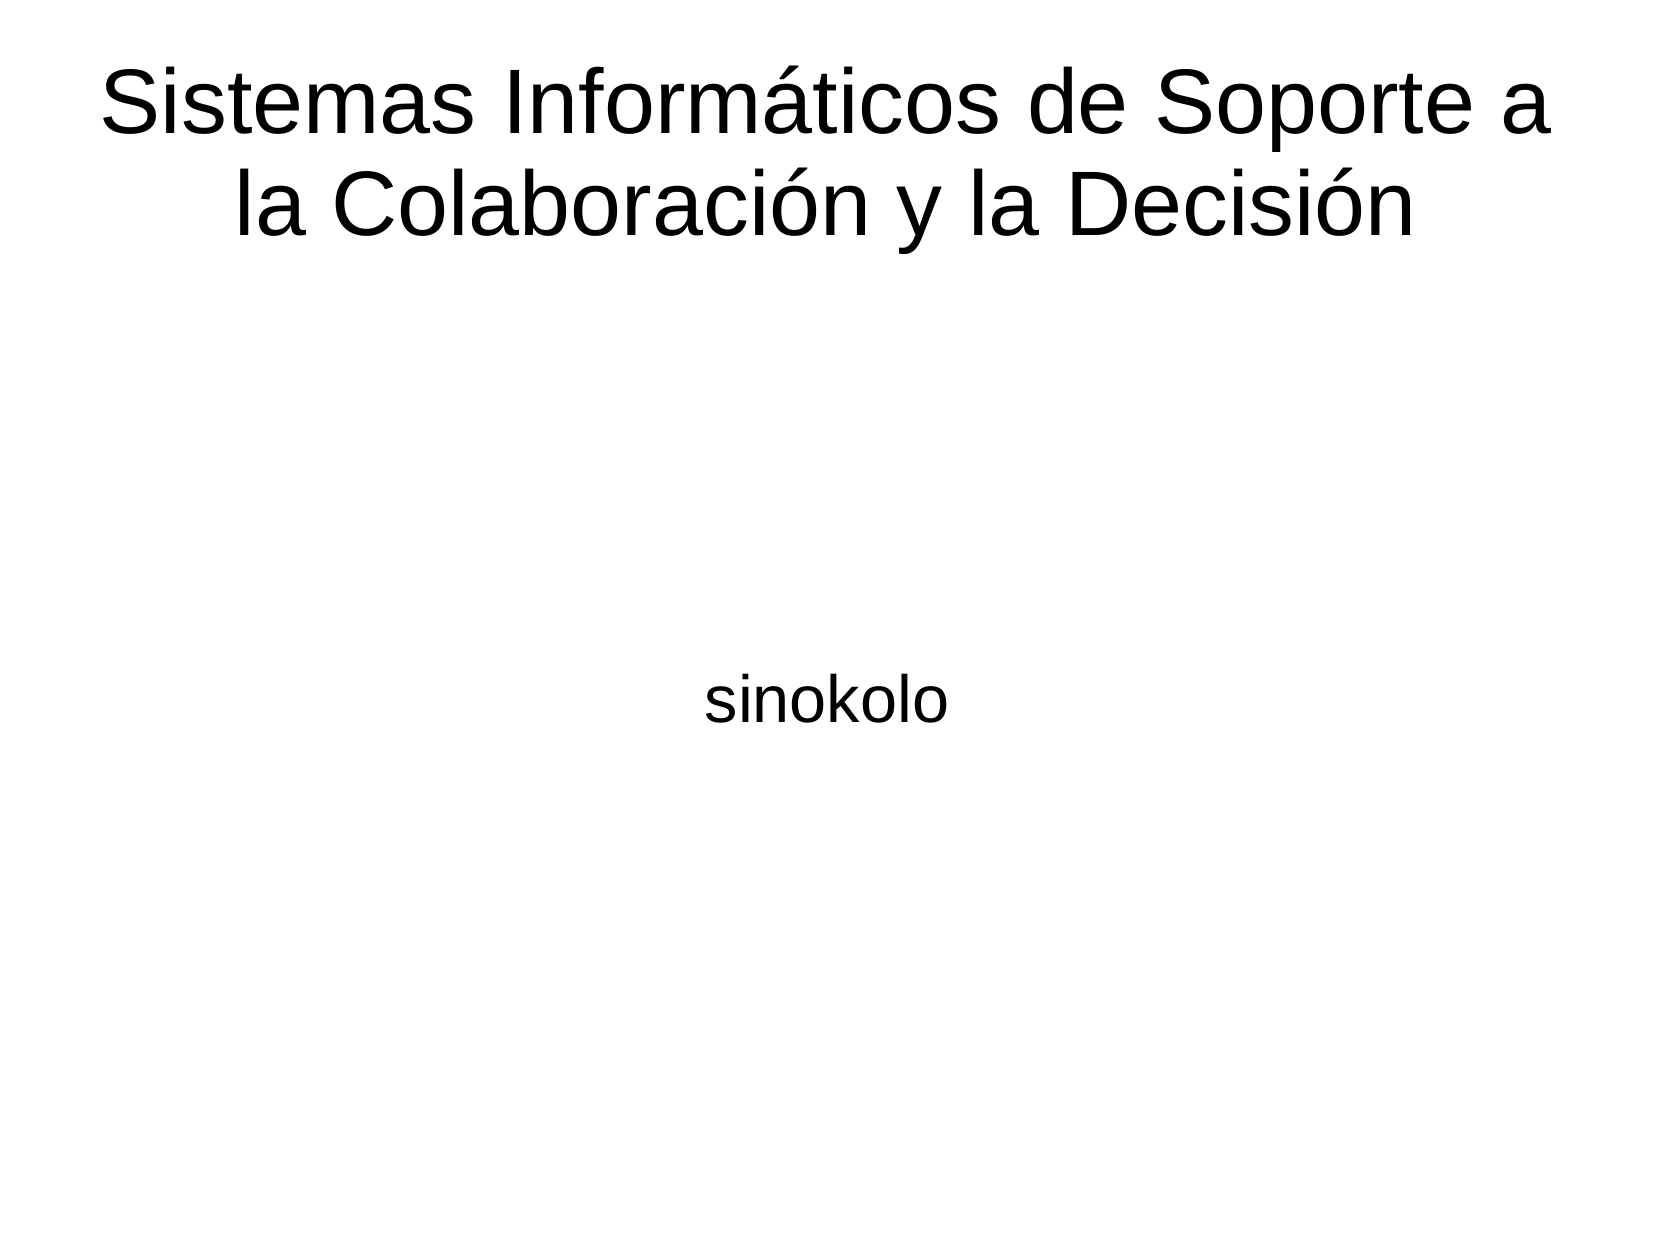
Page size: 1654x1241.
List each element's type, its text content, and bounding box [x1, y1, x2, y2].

subtitle sinokolo [82, 290, 1571, 1109]
title Sistemas Informáticos de Soporte a la Colaboración y la Decisión [82, 49, 1571, 257]
